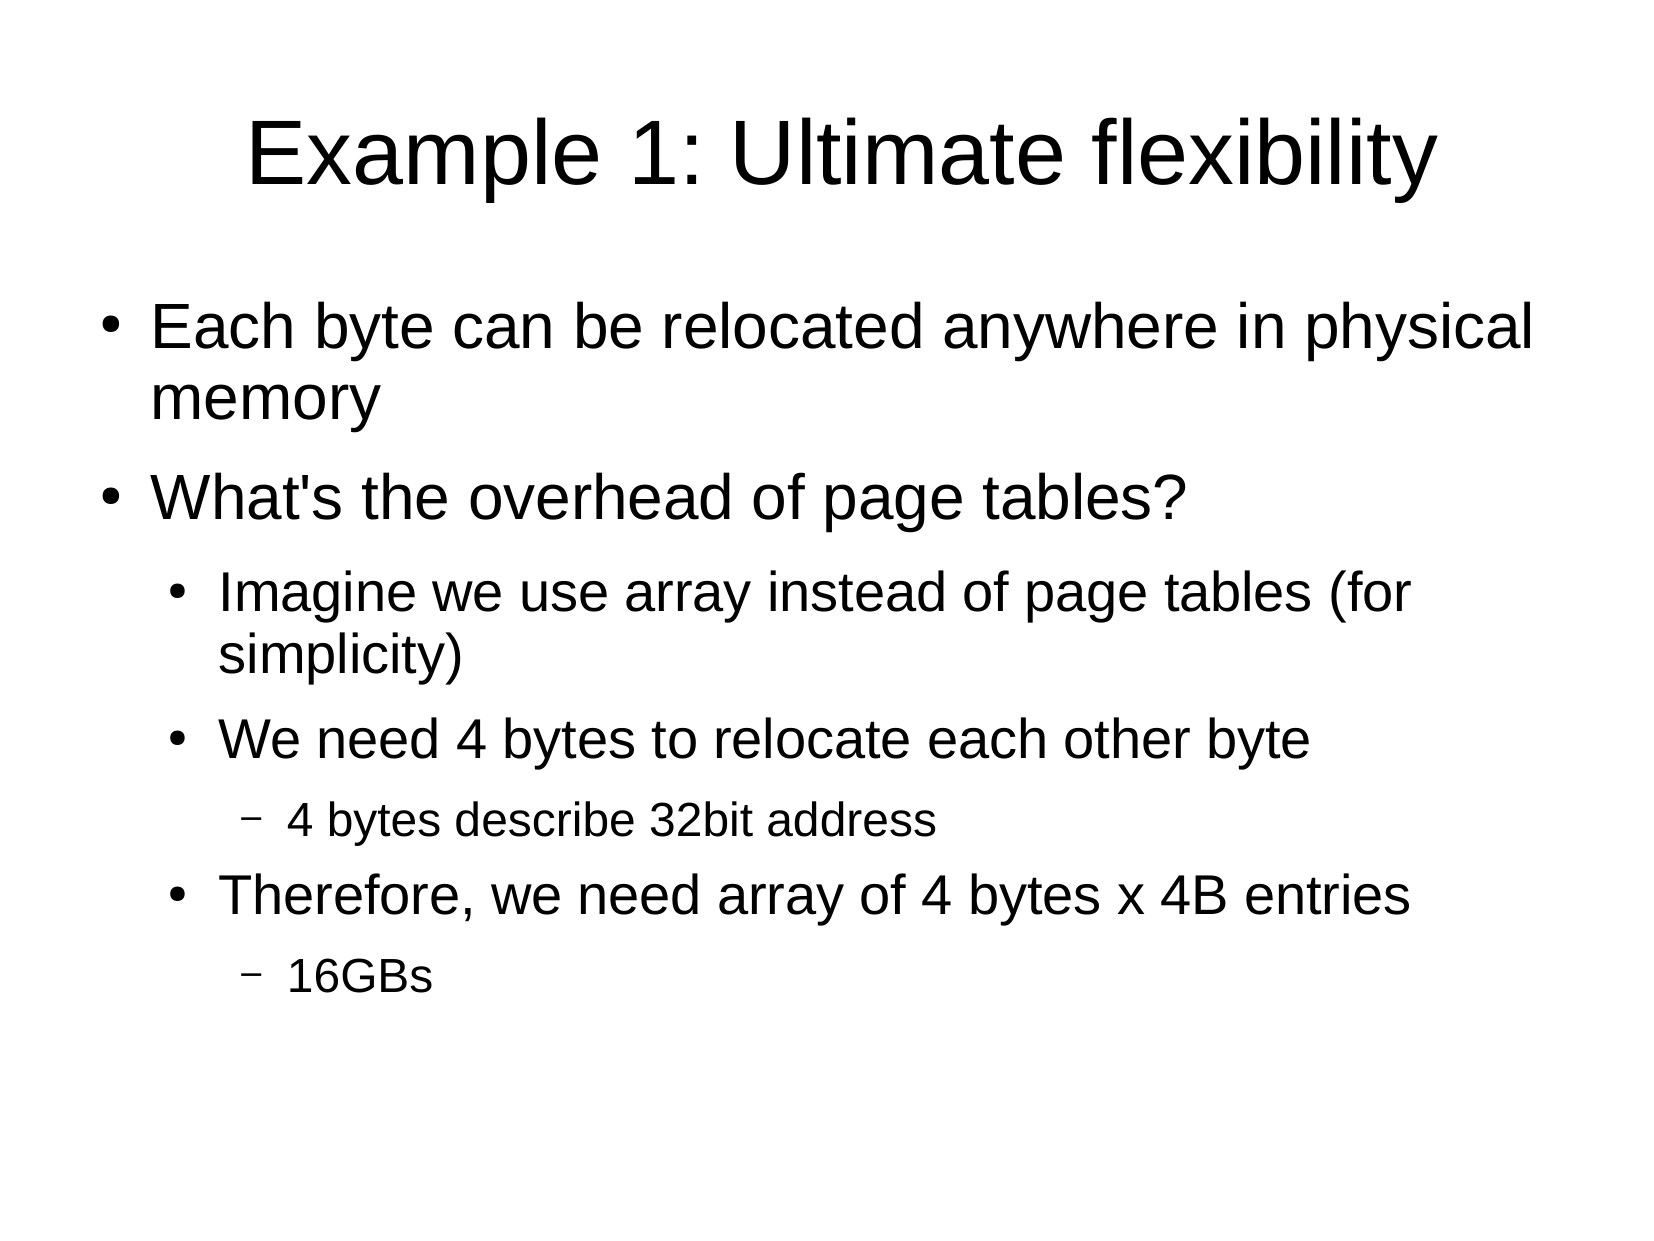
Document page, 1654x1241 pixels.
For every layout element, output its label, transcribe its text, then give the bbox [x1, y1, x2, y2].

list Each byte can be relocated anywhere in physical memory What's the overhead of page tables? Imagine we use array instead of page tables (for simplicity) We need 4 bytes to relocate each other byte 4 bytes describe 32bit address Therefore, we need array of 4 bytes x 4B entries 16GBs [82, 290, 1571, 1010]
title Example 1: Ultimate flexibility [82, 49, 1571, 257]
